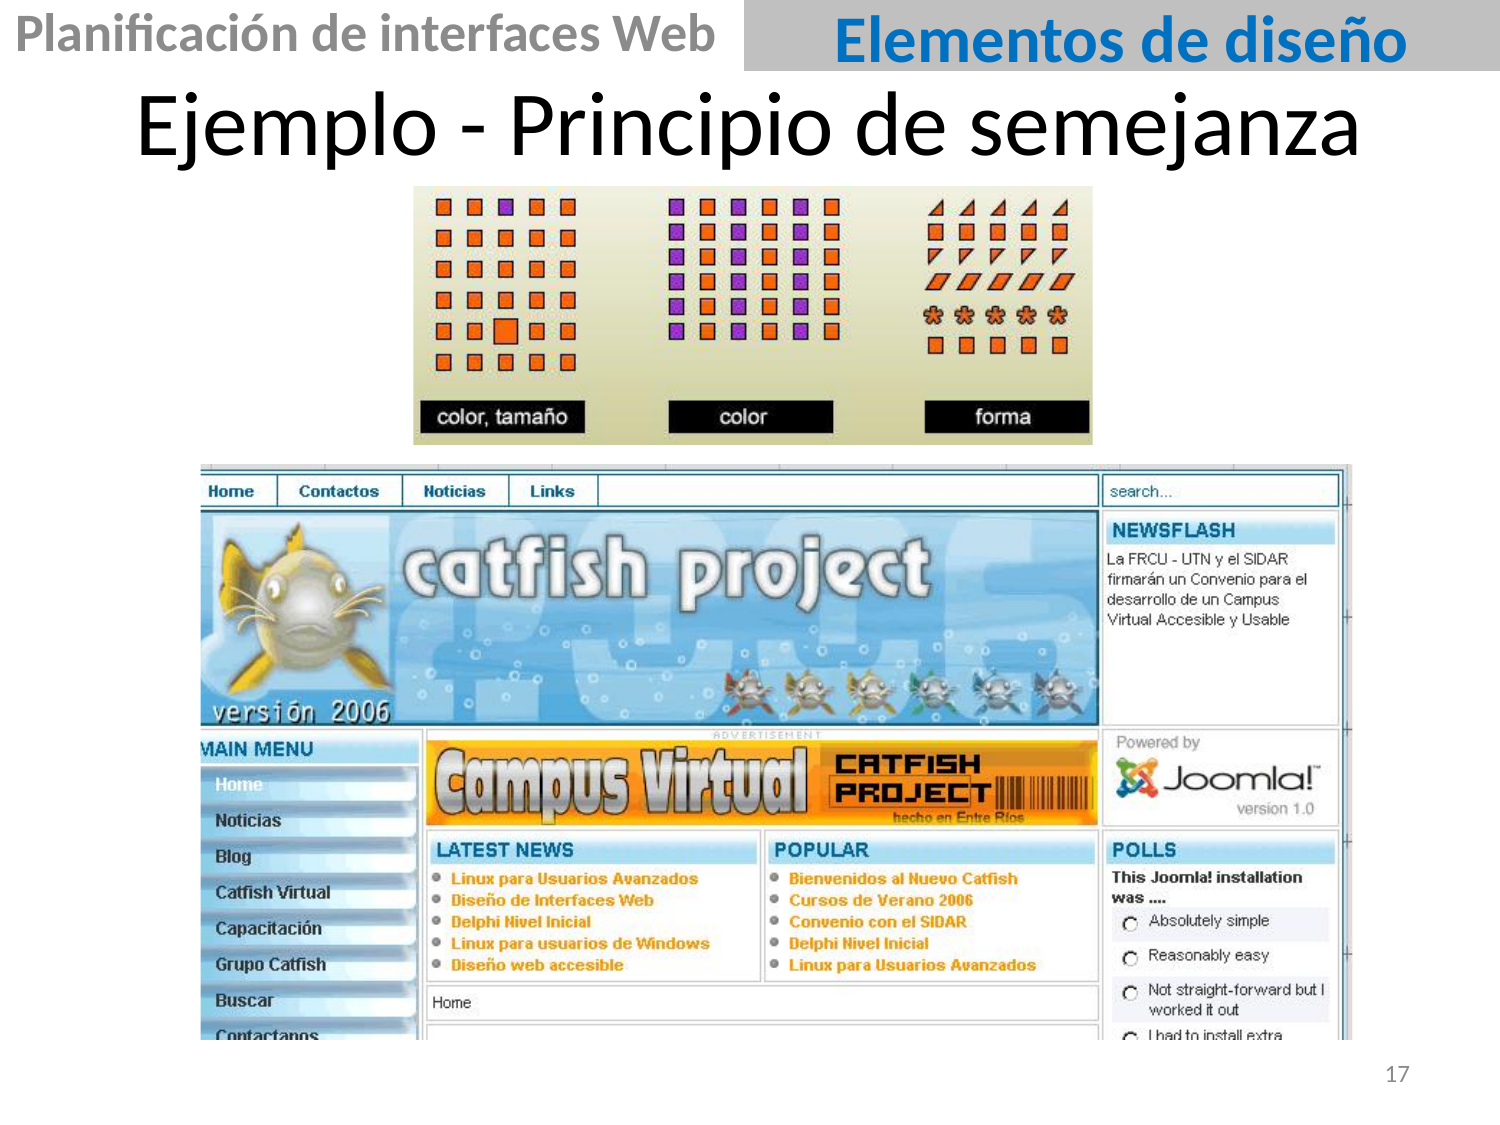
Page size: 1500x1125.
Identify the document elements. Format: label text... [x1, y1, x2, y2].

picture [200, 464, 1353, 1040]
title Elementos de diseño [744, 0, 1500, 71]
title Ejemplo - Principio de semejanza [75, 60, 1425, 194]
picture [413, 194, 1093, 445]
title Planificación de interfaces Web [0, 0, 744, 60]
slide_number <número> [1074, 1042, 1425, 1103]
